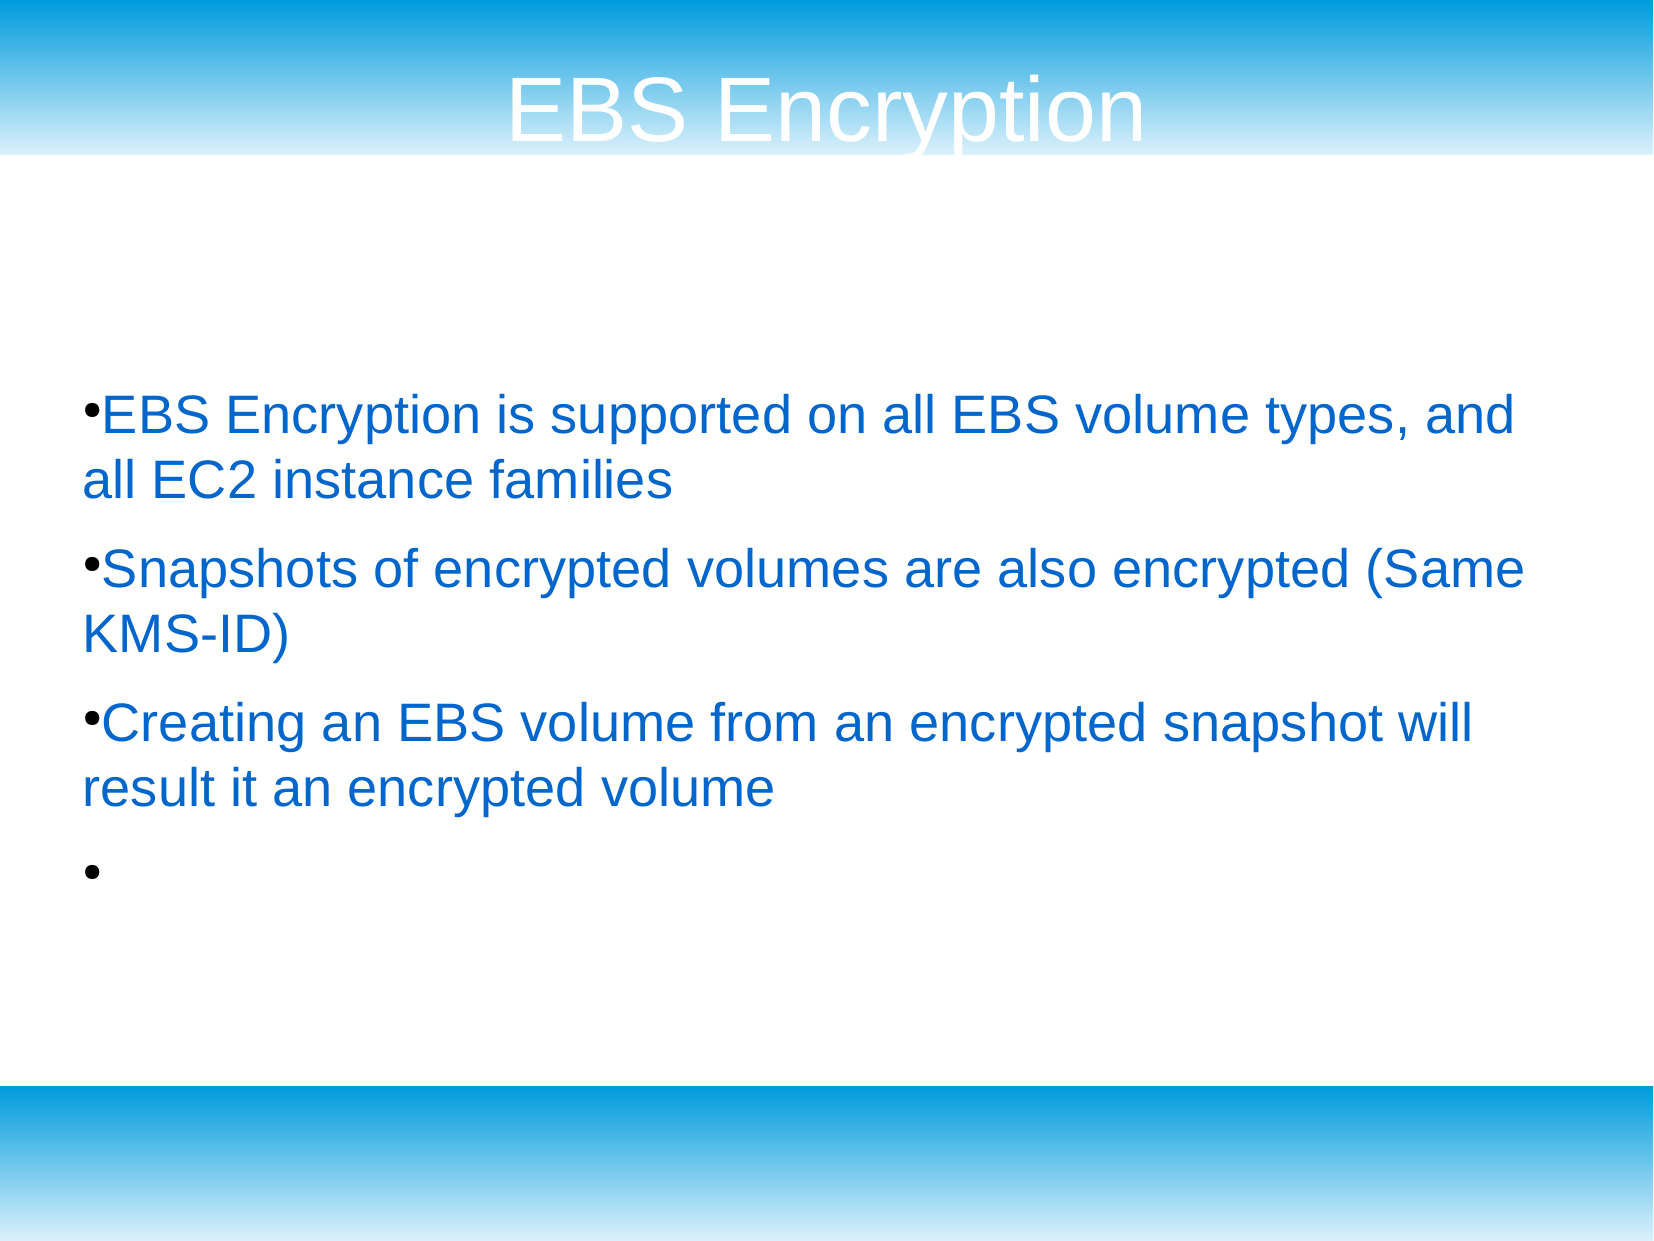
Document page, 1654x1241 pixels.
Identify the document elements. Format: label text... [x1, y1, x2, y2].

list EBS Encryption is supported on all EBS volume types, and all EC2 instance families Snapshots of encrypted volumes are also encrypted (Same KMS-ID) Creating an EBS volume from an encrypted snapshot will result it an encrypted volume [82, 290, 1571, 1010]
title EBS Encryption [82, 49, 1571, 155]
